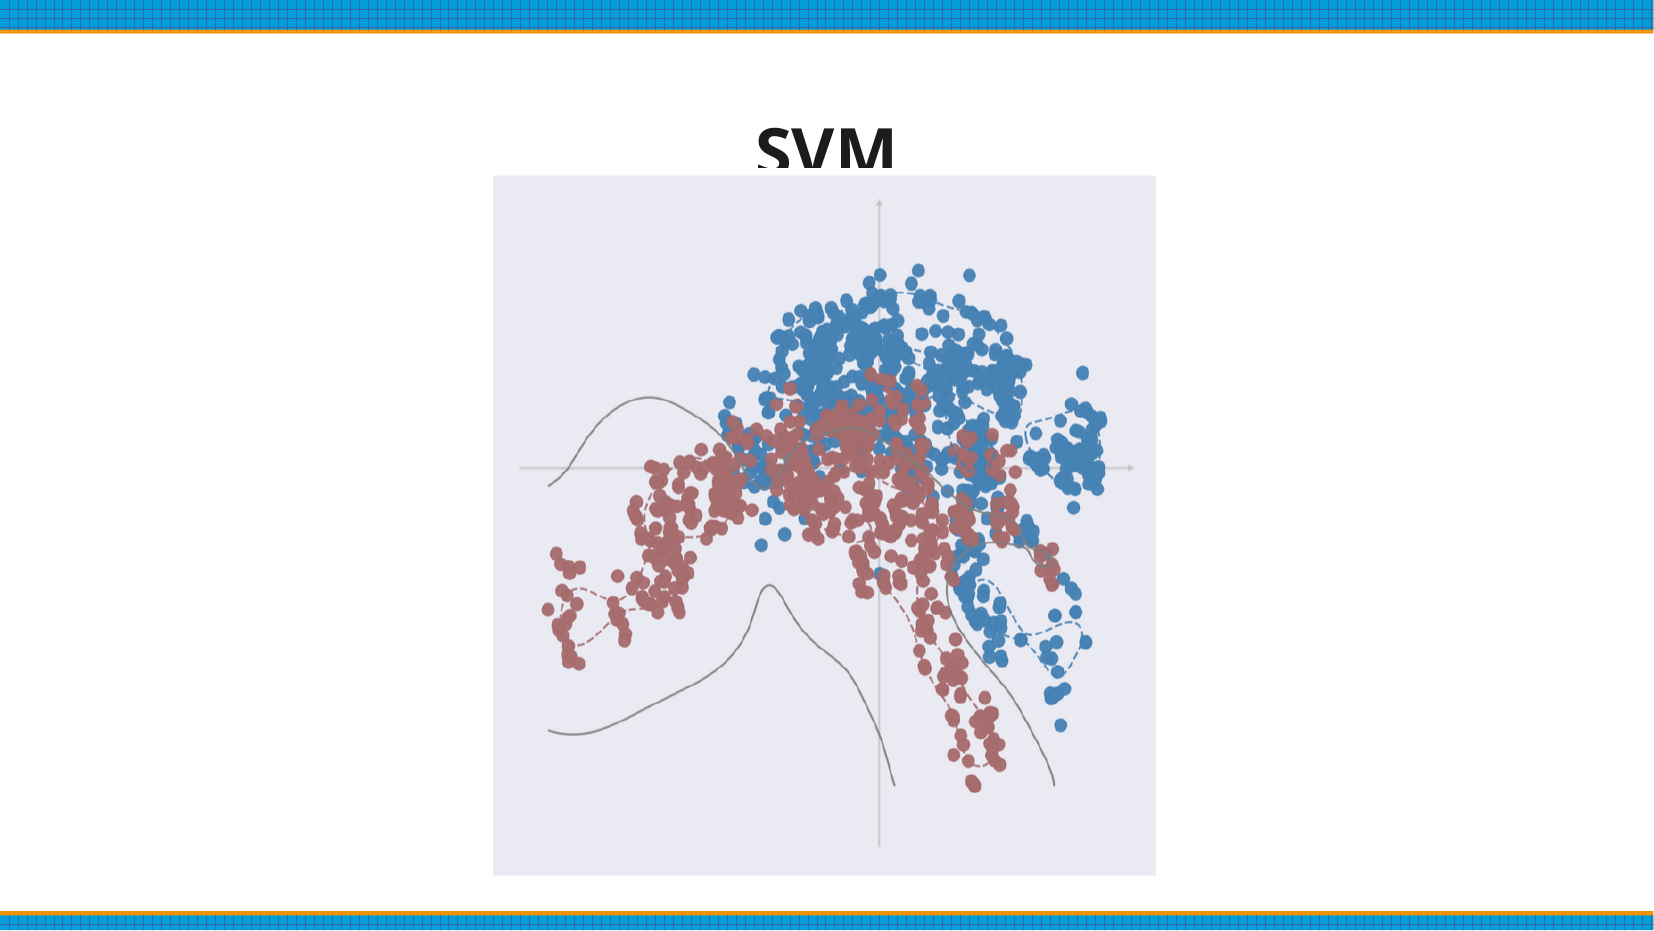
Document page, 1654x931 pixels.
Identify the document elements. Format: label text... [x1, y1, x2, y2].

subtitle SVM [82, 105, 1571, 826]
picture [487, 168, 1163, 882]
